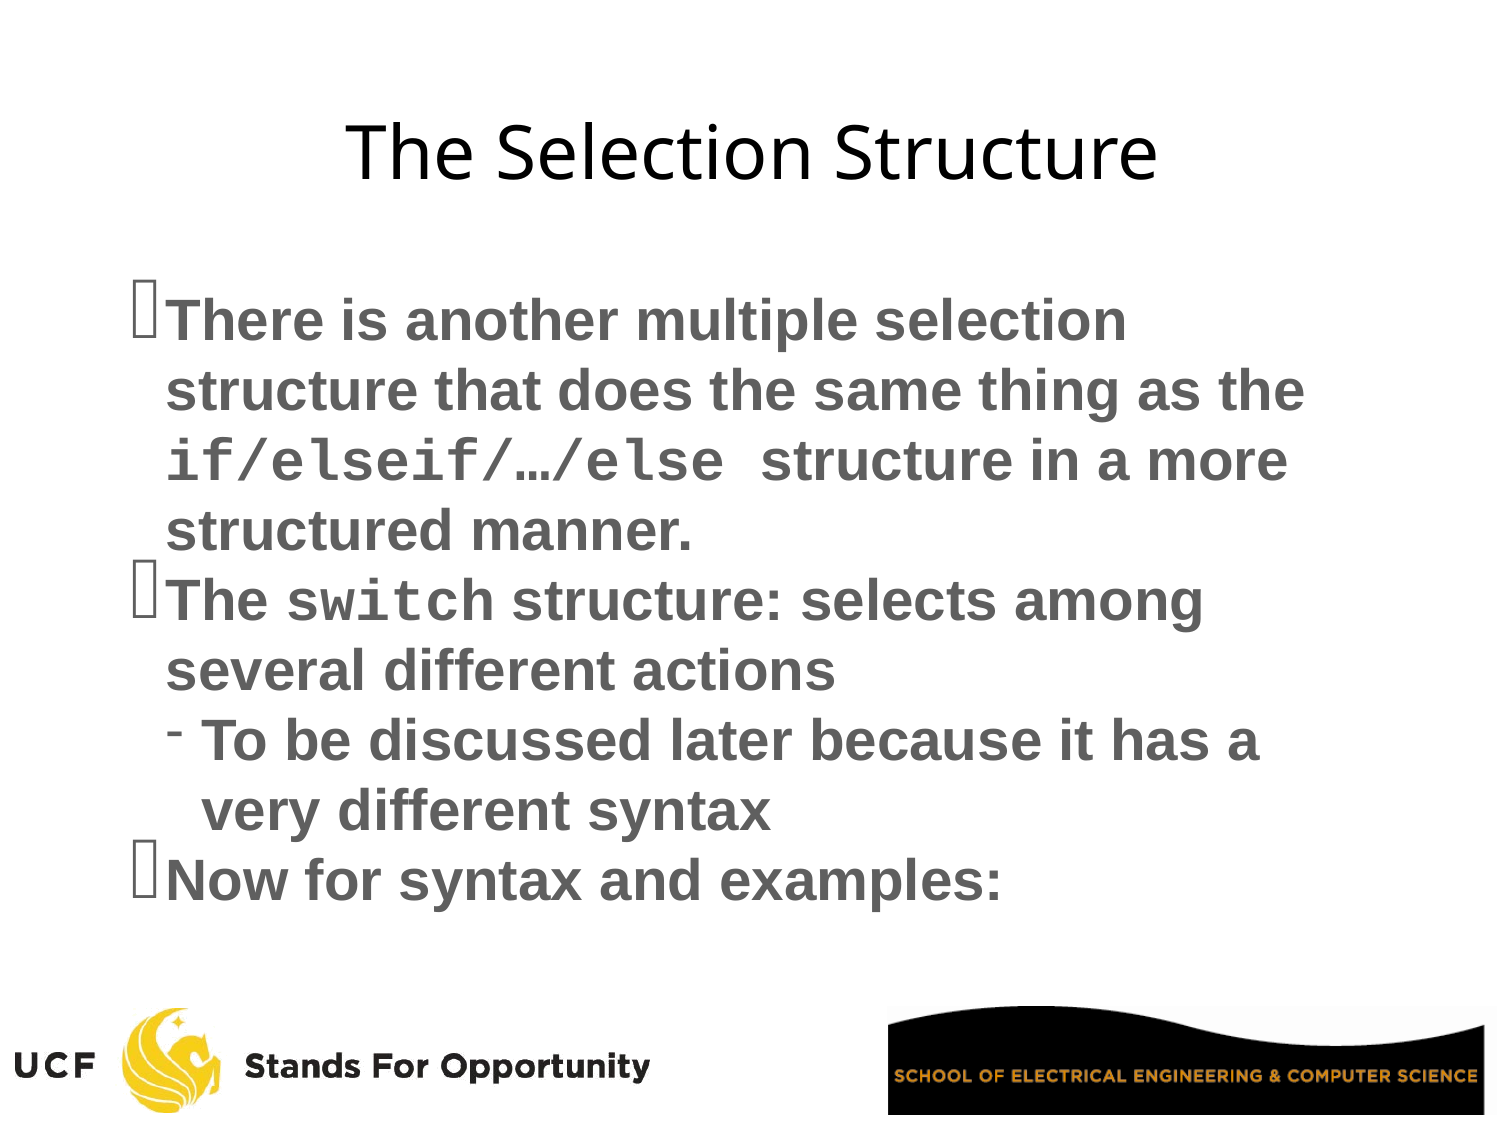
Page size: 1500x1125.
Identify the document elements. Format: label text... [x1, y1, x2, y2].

picture [15, 1008, 650, 1113]
text_box The Selection Structure [79, 52, 1427, 248]
picture [887, 1006, 1497, 1115]
text_box There is another multiple selection structure that does the same thing as the if/elseif/…/else structure in a more structured manner. The switch structure: selects among several different actions To be discussed later because it has a very different syntax Now for syntax and examples: [115, 275, 1391, 950]
